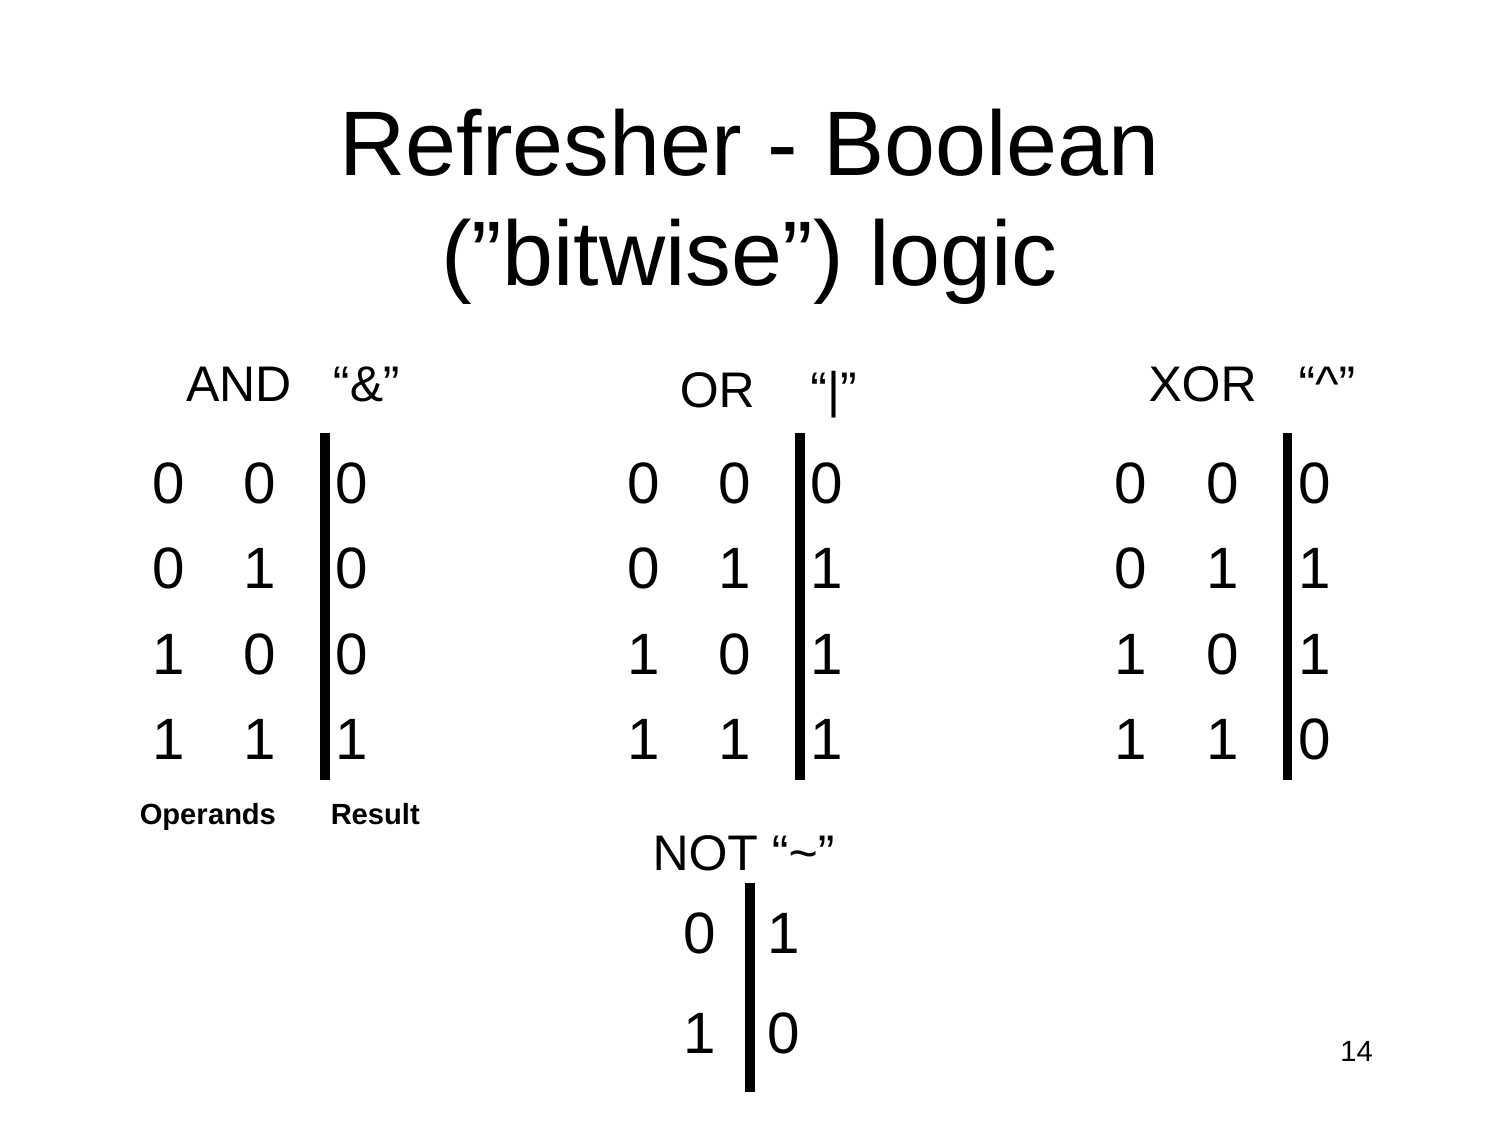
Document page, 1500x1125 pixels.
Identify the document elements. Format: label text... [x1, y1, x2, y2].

table_cell 1 [1192, 694, 1283, 779]
table_header 0 [137, 437, 229, 523]
text_box NOT “~” [637, 812, 850, 888]
text_box <number> [1074, 1025, 1388, 1101]
table_cell 0 [1100, 523, 1192, 608]
table_cell 1 [704, 694, 795, 779]
table_cell 1 [229, 523, 320, 608]
table_cell 1 [1100, 694, 1192, 779]
table_cell 0 [755, 988, 838, 1088]
table_cell 1 [805, 694, 887, 779]
table_header 0 [1100, 437, 1192, 523]
table_cell 0 [330, 523, 413, 608]
table_cell 1 [137, 608, 229, 694]
table_cell 0 [229, 608, 320, 694]
text_box OR “|” [665, 349, 873, 426]
table_header 0 [229, 437, 320, 523]
table_cell 0 [330, 608, 413, 694]
table_cell 1 [613, 608, 704, 694]
table_cell 1 [669, 988, 745, 1088]
table_cell 0 [137, 523, 229, 608]
table_header 0 [330, 437, 413, 523]
text_box Operands [124, 787, 297, 838]
table_header 0 [1192, 437, 1283, 523]
table_cell 1 [137, 694, 229, 779]
table_header 0 [805, 437, 887, 523]
table_header 0 [704, 437, 795, 523]
table_cell 1 [1100, 608, 1192, 694]
table_cell 1 [805, 523, 887, 608]
table_cell 1 [330, 694, 413, 779]
text_box Result [316, 787, 488, 838]
title Refresher - Boolean (”bitwise”) logic [112, 76, 1388, 312]
table_cell 1 [1292, 608, 1375, 694]
table_header 0 [1292, 437, 1375, 523]
table_cell 1 [805, 608, 887, 694]
table_cell 1 [1292, 523, 1375, 608]
table_cell 1 [229, 694, 320, 779]
text_box XOR “^” [1133, 343, 1371, 420]
table_cell 1 [613, 694, 704, 779]
table_header 0 [669, 888, 745, 988]
table_cell 1 [1192, 523, 1283, 608]
table_header 0 [613, 437, 704, 523]
table_cell 0 [1292, 694, 1375, 779]
table_cell 0 [704, 608, 795, 694]
text_box AND “&” [171, 343, 415, 420]
table_cell 0 [1192, 608, 1283, 694]
table_cell 0 [613, 523, 704, 608]
table_cell 1 [704, 523, 795, 608]
table_header 1 [755, 888, 838, 988]
